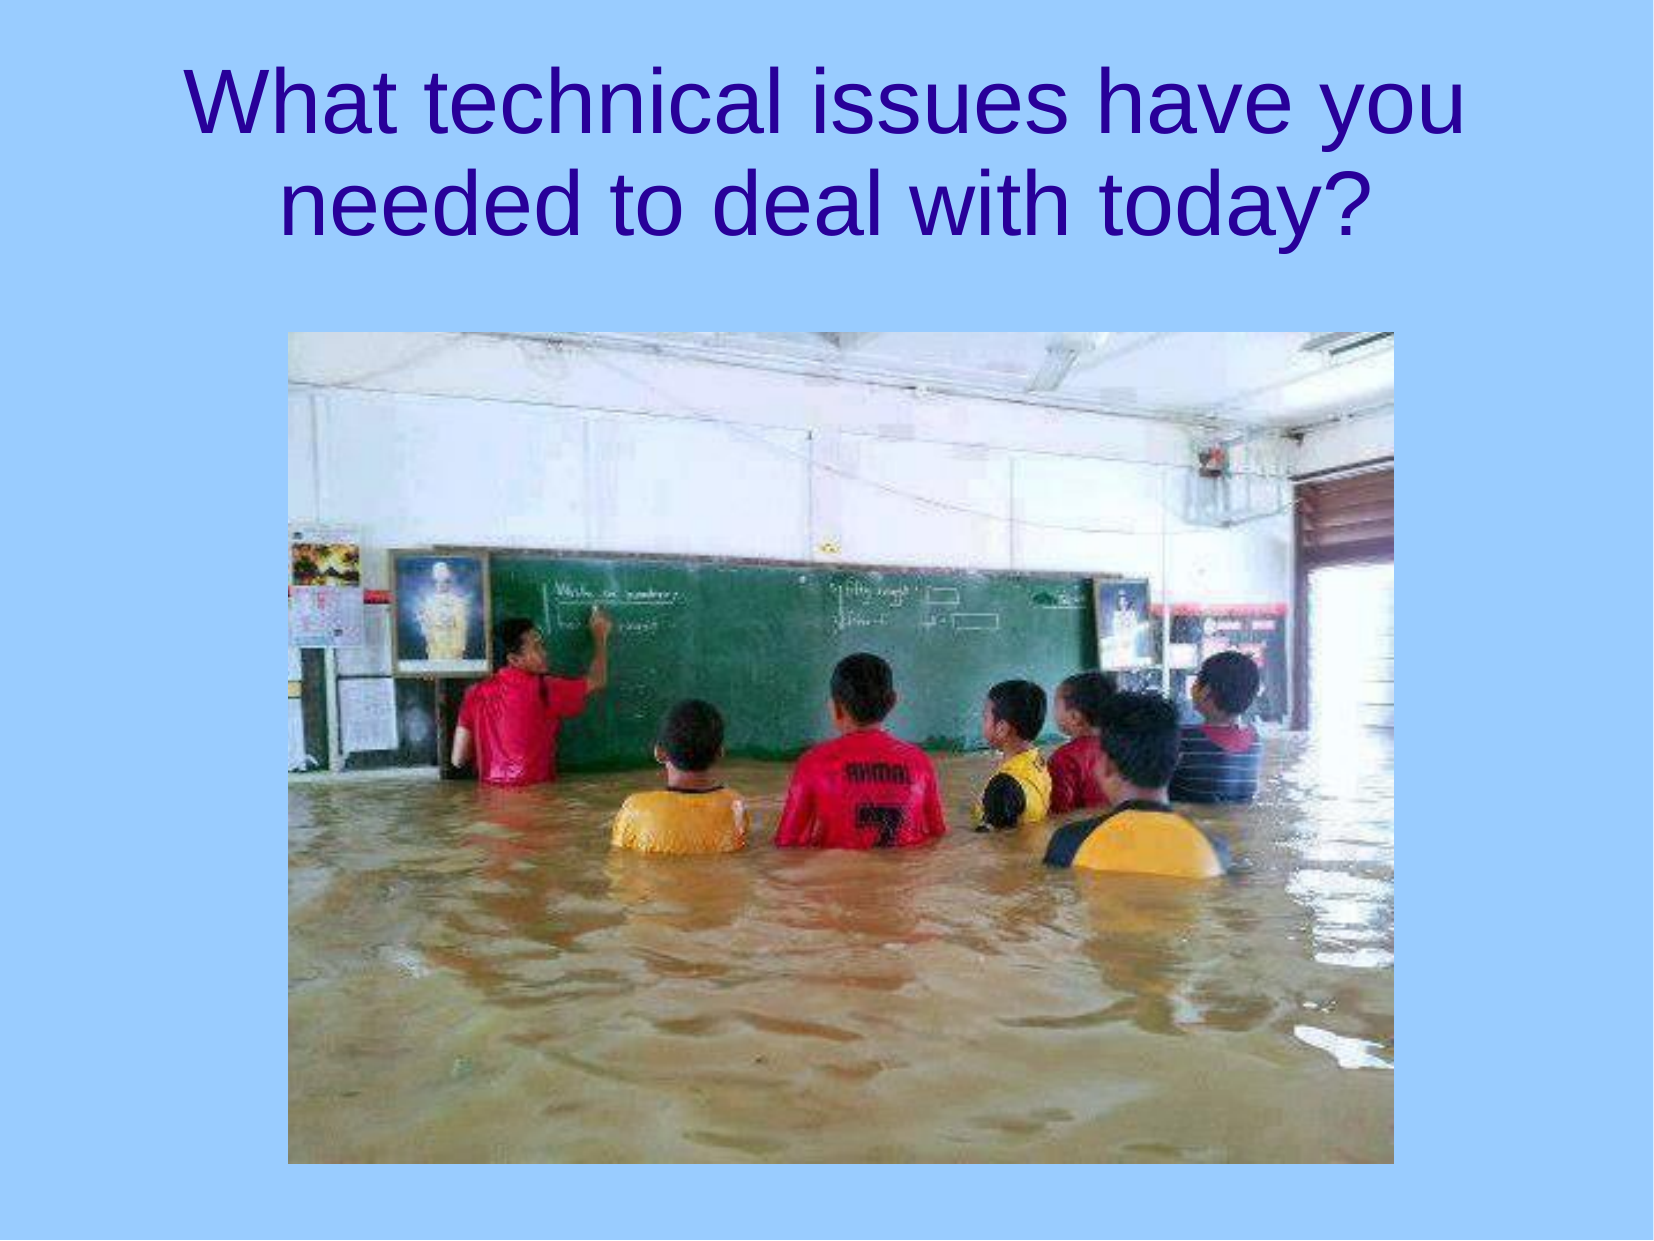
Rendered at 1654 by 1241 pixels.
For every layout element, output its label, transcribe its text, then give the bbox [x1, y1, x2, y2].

title What technical issues have you needed to deal with today? [82, 49, 1571, 257]
picture [288, 332, 1394, 1164]
